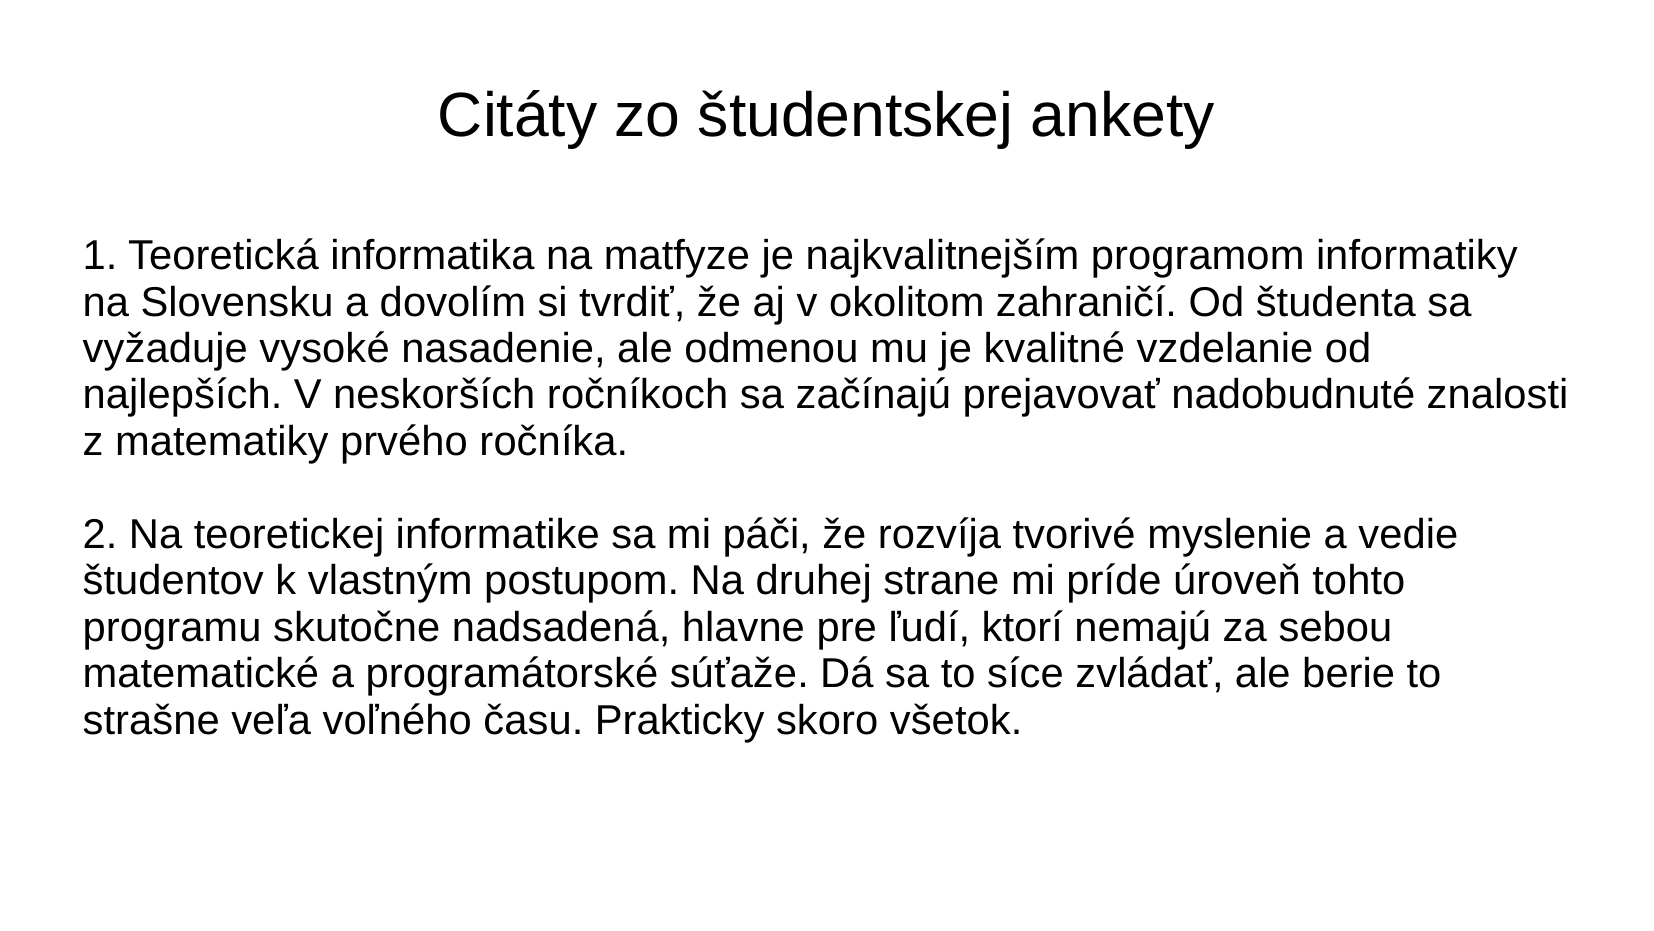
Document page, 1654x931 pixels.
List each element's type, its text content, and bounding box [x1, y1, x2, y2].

title Citáty zo študentskej ankety [82, 37, 1571, 193]
subtitle 1. Teoretická informatika na matfyze je najkvalitnejším programom informatiky na Slovensku a dovolím si tvrdiť, že aj v okolitom zahraničí. Od študenta sa vyžaduje vysoké nasadenie, ale odmenou mu je kvalitné vzdelanie od najlepších. V neskorších ročníkoch sa začínajú prejavovať nadobudnuté znalosti z matematiky prvého ročníka. 2. Na teoretickej informatike sa mi páči, že rozvíja tvorivé myslenie a vedie študentov k vlastným postupom. Na druhej strane mi príde úroveň tohto programu skutočne nadsadená, hlavne pre ľudí, ktorí nemajú za sebou matematické a programátorské súťaže. Dá sa to síce zvládať, ale berie to strašne veľa voľného času. Prakticky skoro všetok. [82, 217, 1571, 758]
